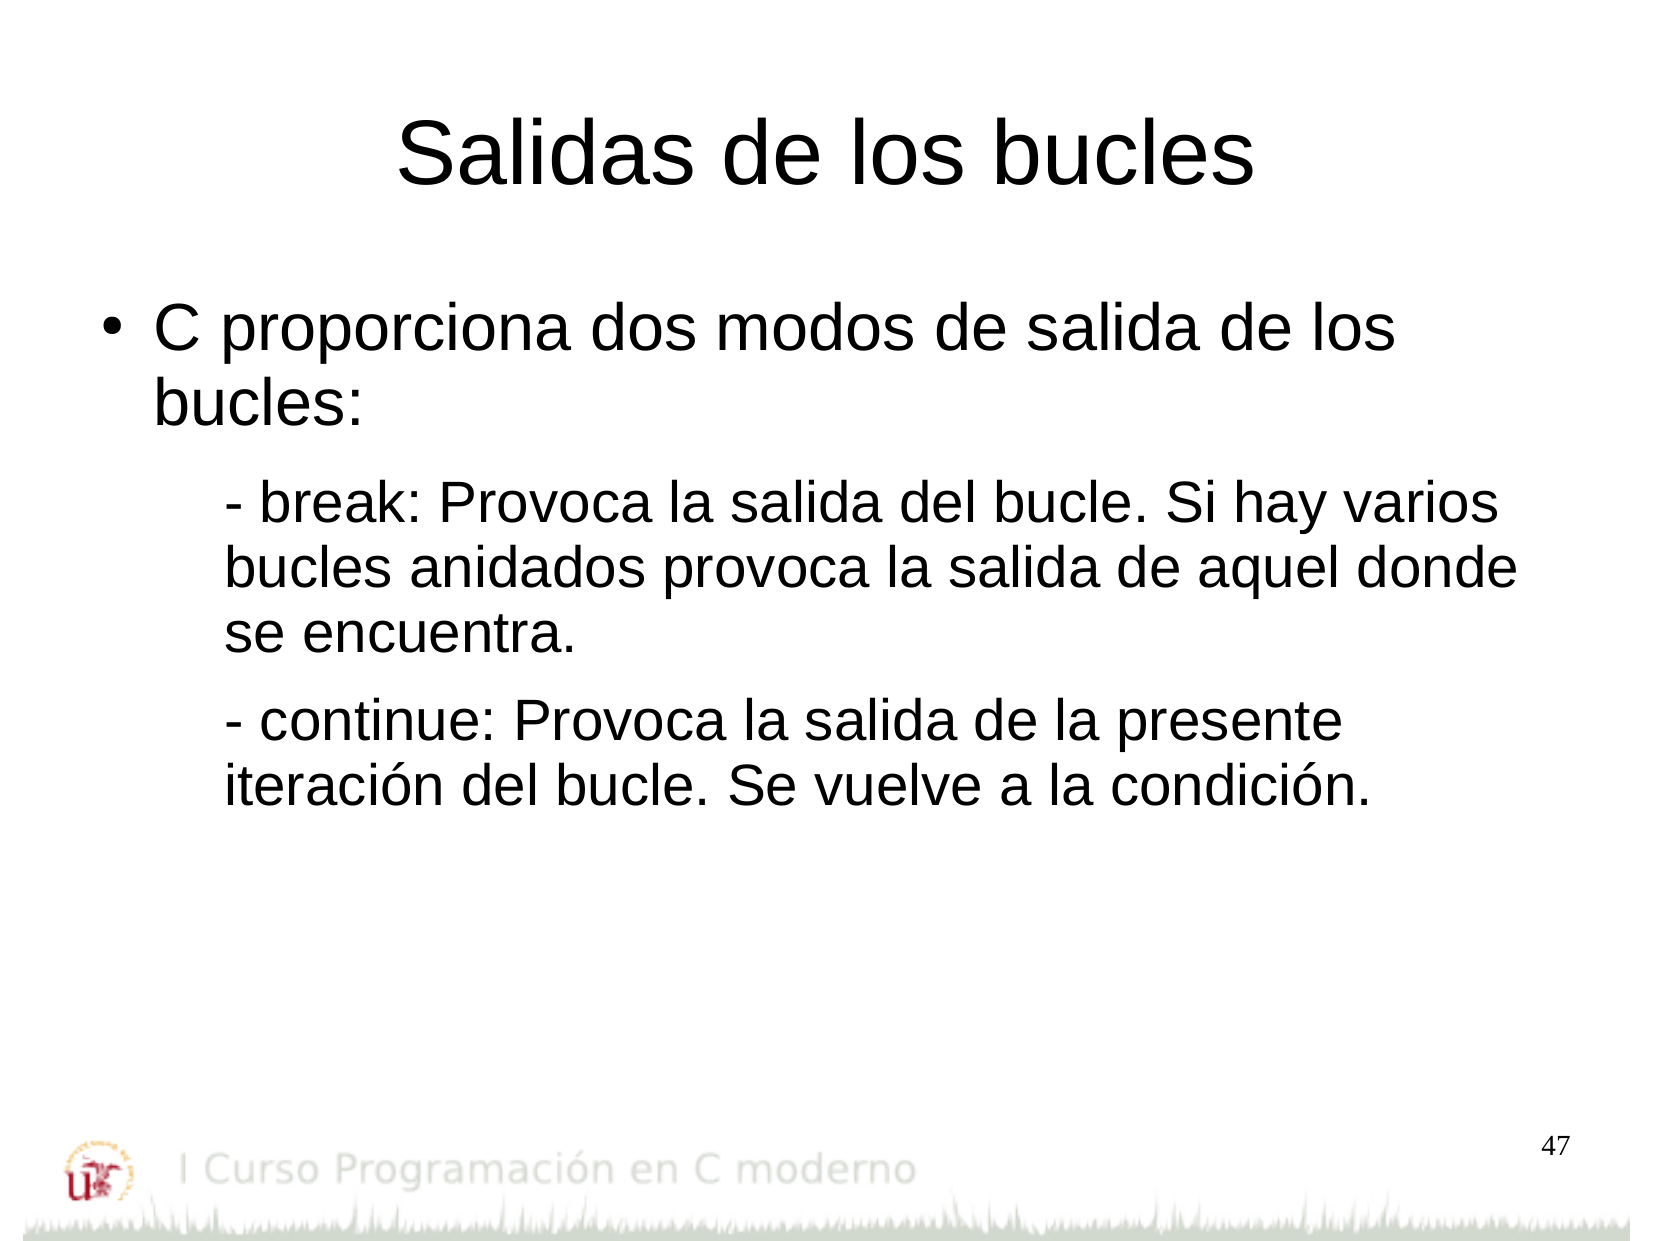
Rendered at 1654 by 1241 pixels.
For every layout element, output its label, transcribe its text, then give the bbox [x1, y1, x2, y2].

picture [23, 1136, 1630, 1241]
list C proporciona dos modos de salida de los bucles: - break: Provoca la salida del bucle. Si hay varios bucles anidados provoca la salida de aquel donde se encuentra. - continue: Provoca la salida de la presente iteración del bucle. Se vuelve a la condición. [82, 290, 1538, 1010]
title Salidas de los bucles [82, 49, 1571, 257]
